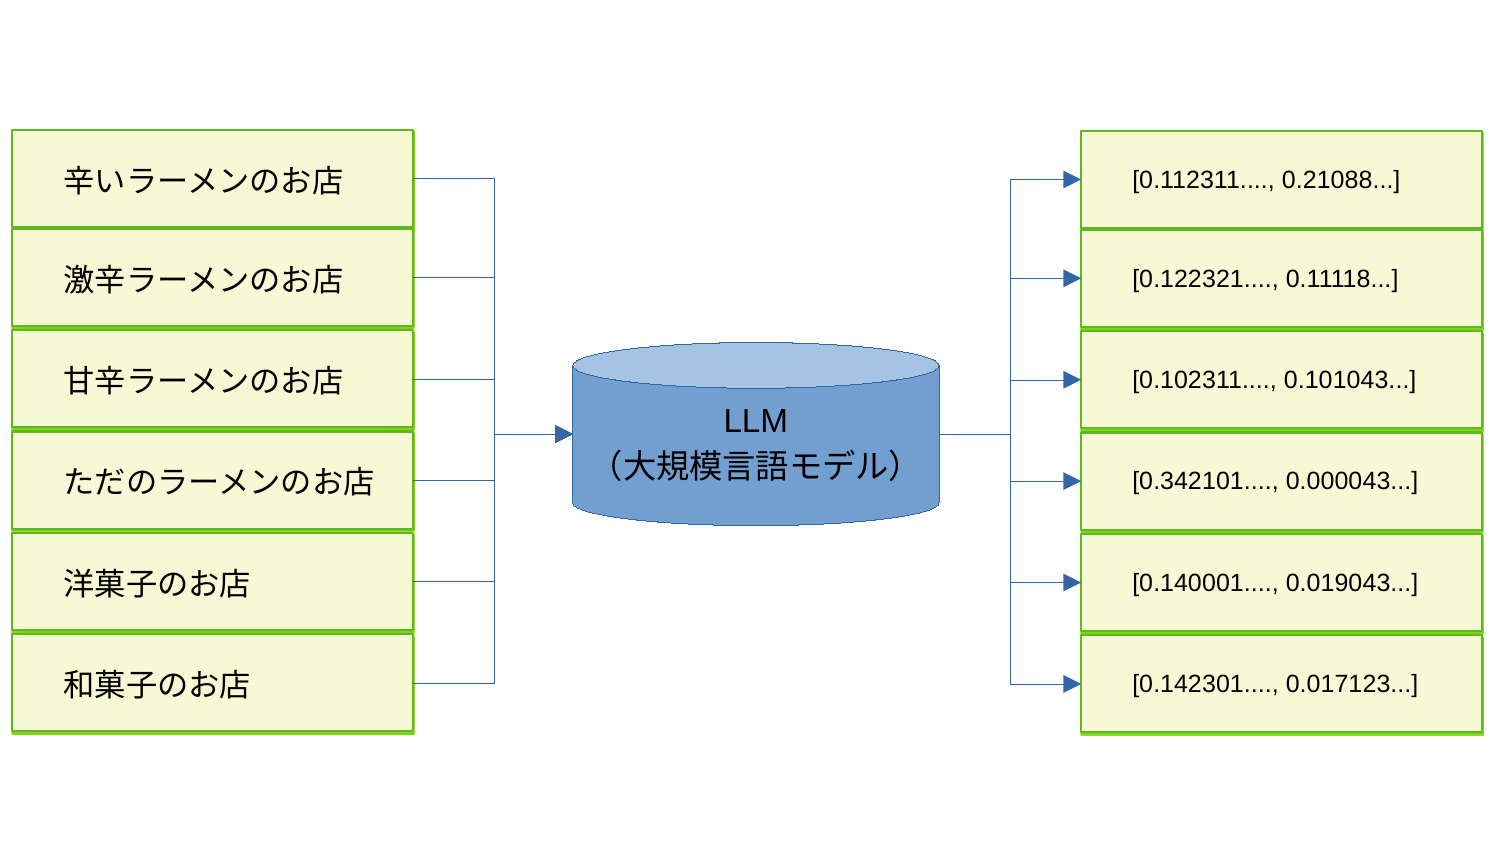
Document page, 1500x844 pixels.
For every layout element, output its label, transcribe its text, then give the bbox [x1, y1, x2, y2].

text_box [0.102311...., 0.101043...] [1081, 331, 1483, 429]
text_box 洋菓子のお店 [12, 532, 414, 631]
text_box [0.112311...., 0.21088...] [1081, 130, 1483, 229]
text_box [0.342101...., 0.000043...] [1081, 432, 1483, 530]
text_box ただのラーメンのお店 [12, 431, 414, 529]
text_box 甘辛ラーメンのお店 [12, 330, 414, 428]
text_box [0.140001...., 0.019043...] [1081, 533, 1483, 632]
text_box 辛いラーメンのお店 [12, 129, 414, 228]
text_box LLM （大規模言語モデル） [572, 366, 940, 526]
text_box [0.142301...., 0.017123...] [1081, 635, 1483, 733]
text_box [0.122321...., 0.11118...] [1081, 229, 1483, 327]
text_box 激辛ラーメンのお店 [12, 228, 414, 326]
text_box 和菓子のお店 [12, 634, 414, 732]
